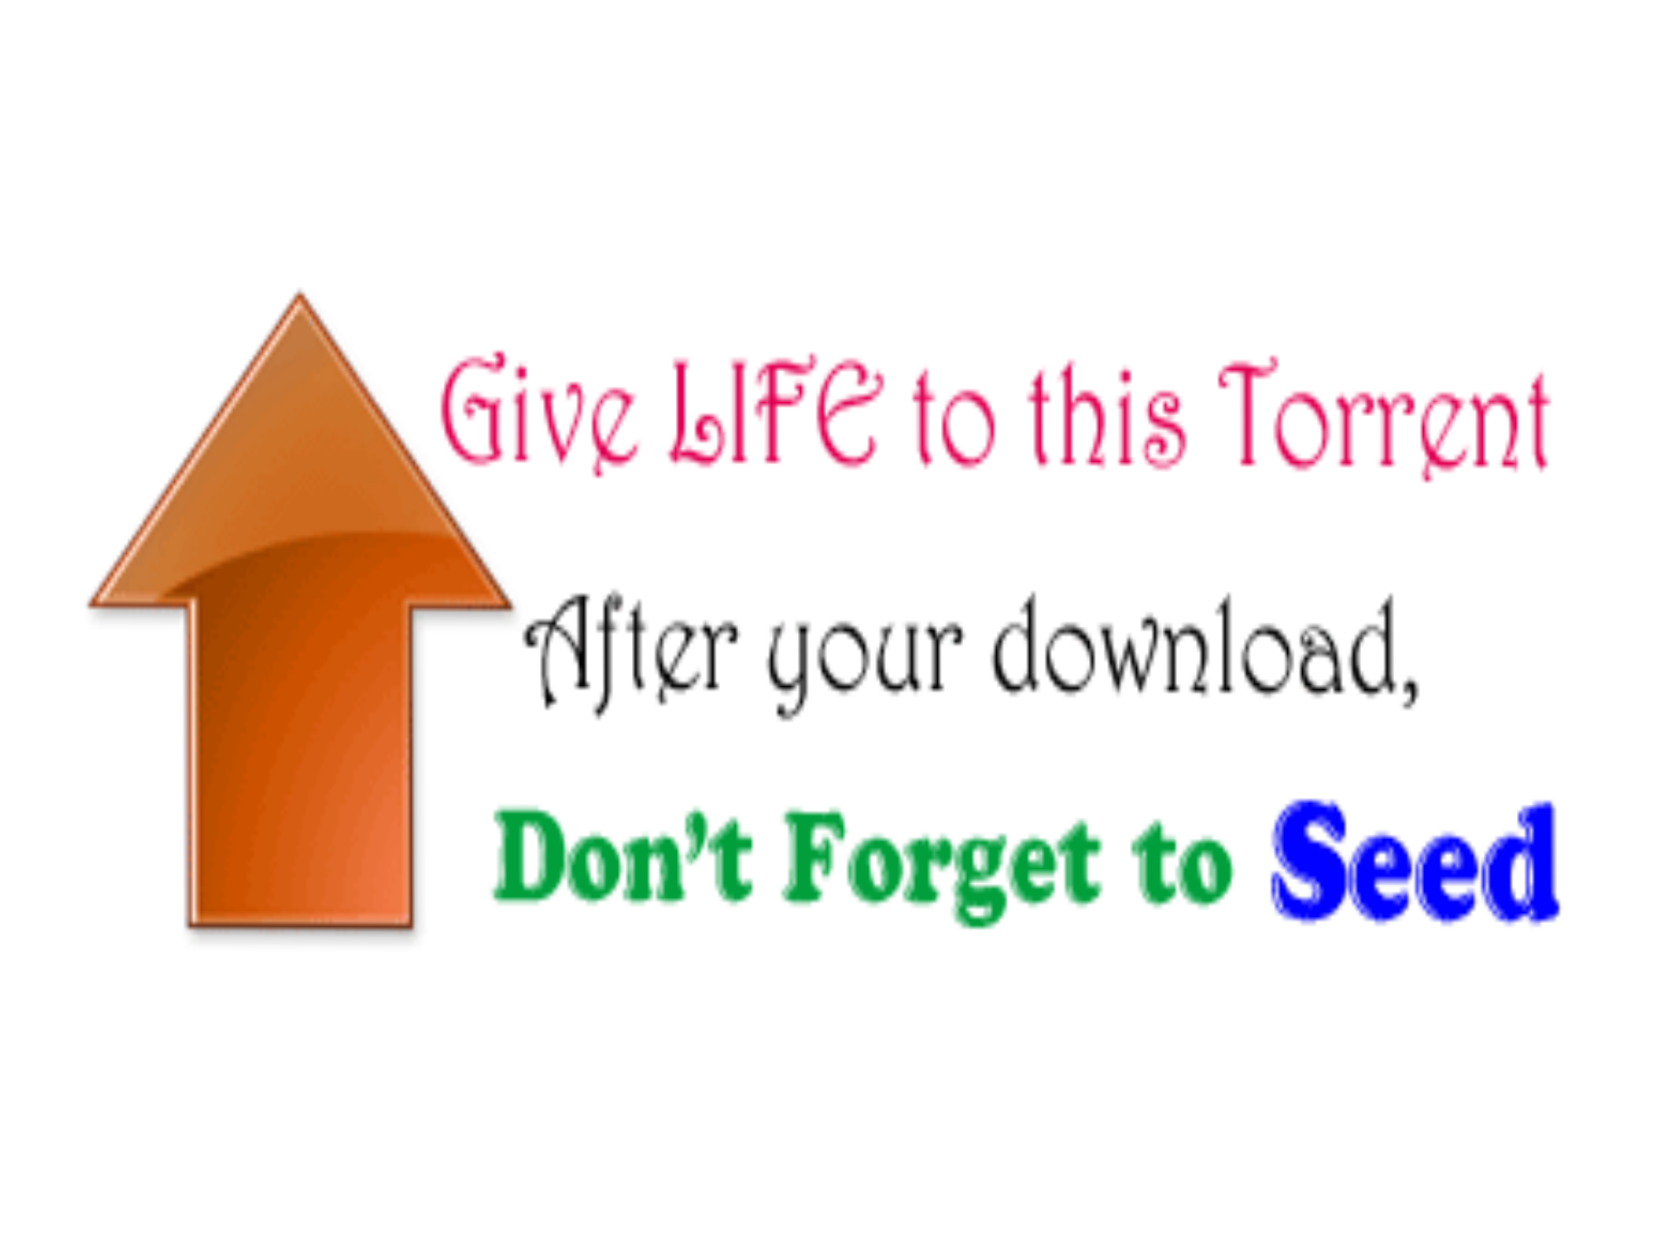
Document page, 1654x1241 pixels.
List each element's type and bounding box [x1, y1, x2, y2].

picture [50, 251, 1607, 987]
